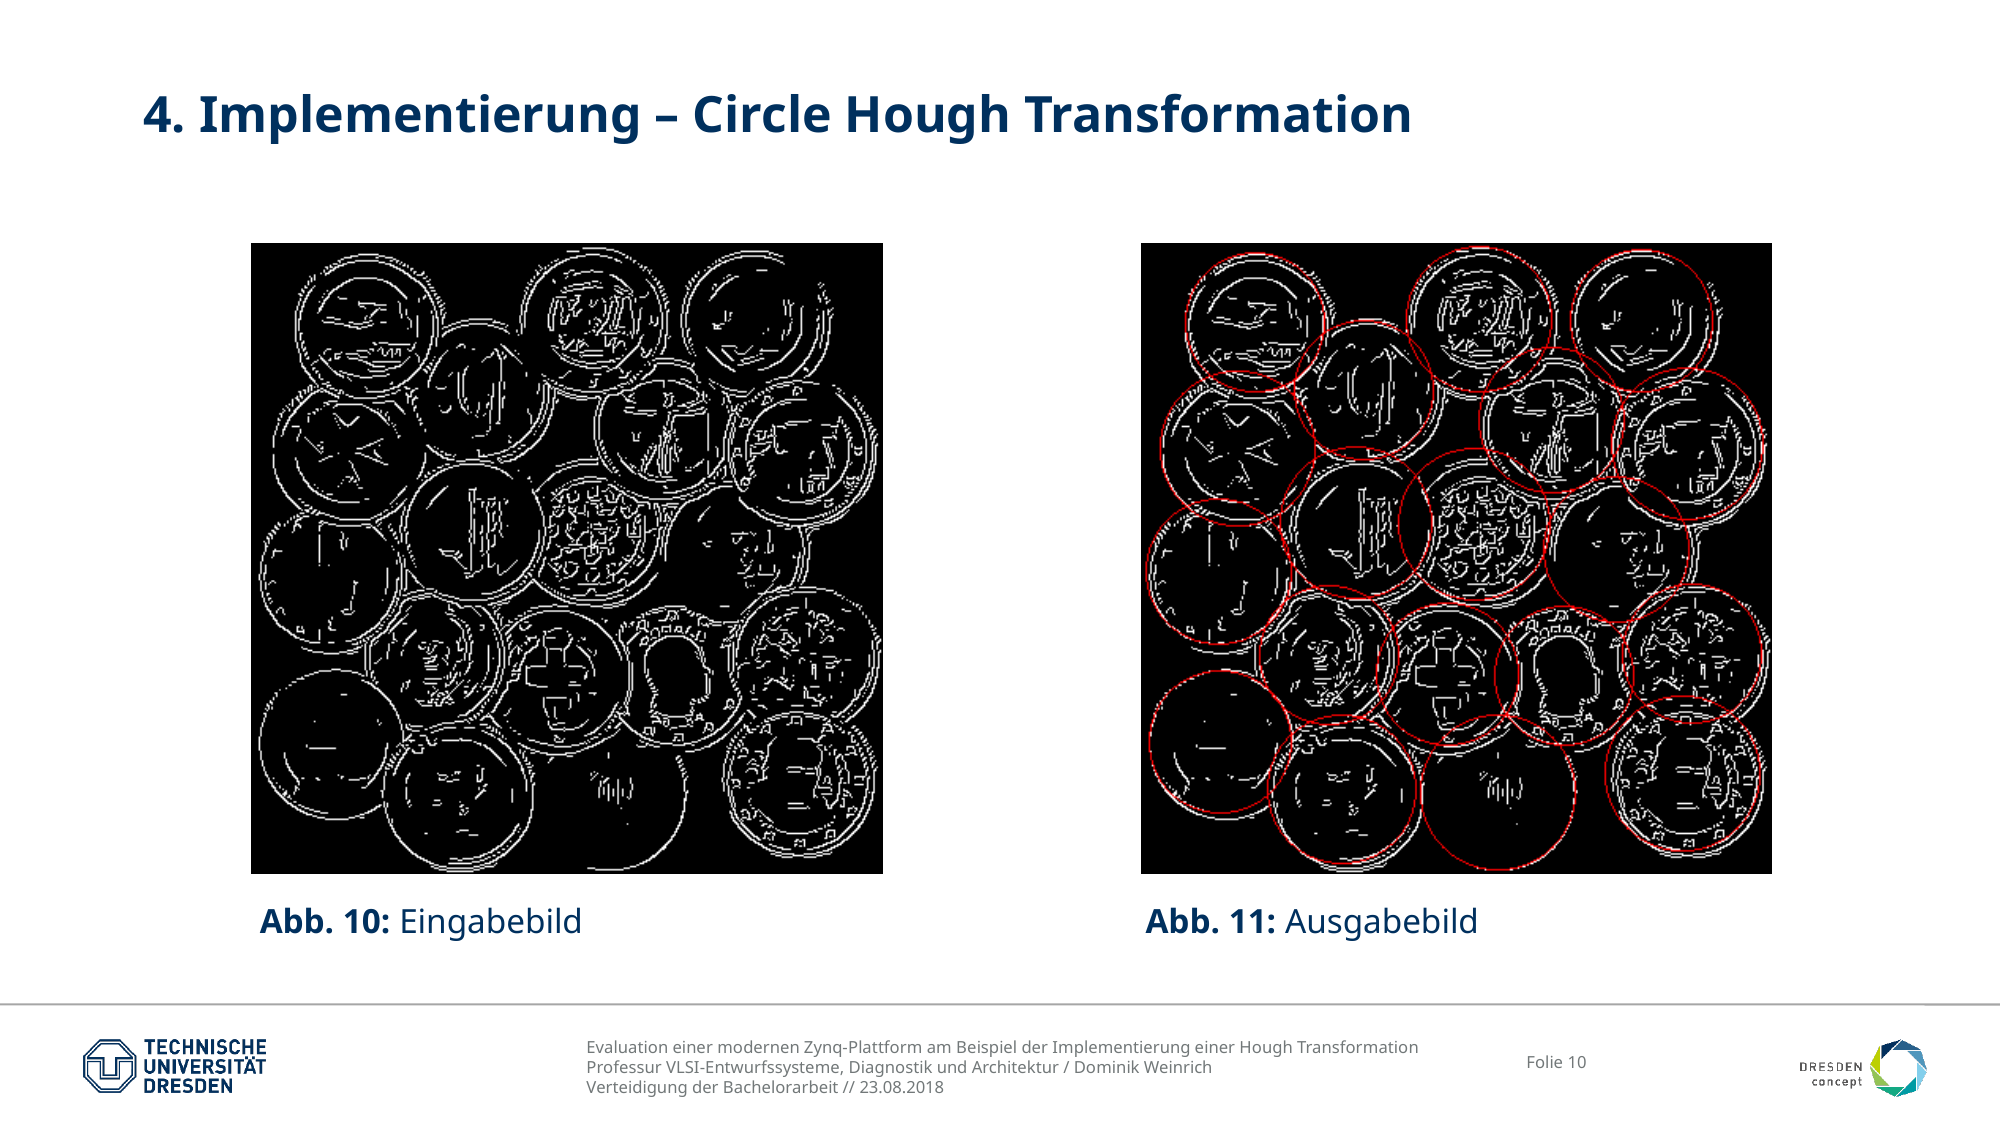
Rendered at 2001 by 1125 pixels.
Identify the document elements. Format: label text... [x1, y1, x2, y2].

picture [1141, 243, 1772, 874]
picture [83, 1039, 266, 1093]
list Abb. 11: Ausgabebild [1145, 897, 1880, 956]
picture [251, 243, 883, 874]
picture [1800, 1039, 1927, 1097]
title 4. Implementierung – Circle Hough Transformation [143, 56, 1880, 169]
list Abb. 10: Eingabebild [259, 897, 991, 956]
